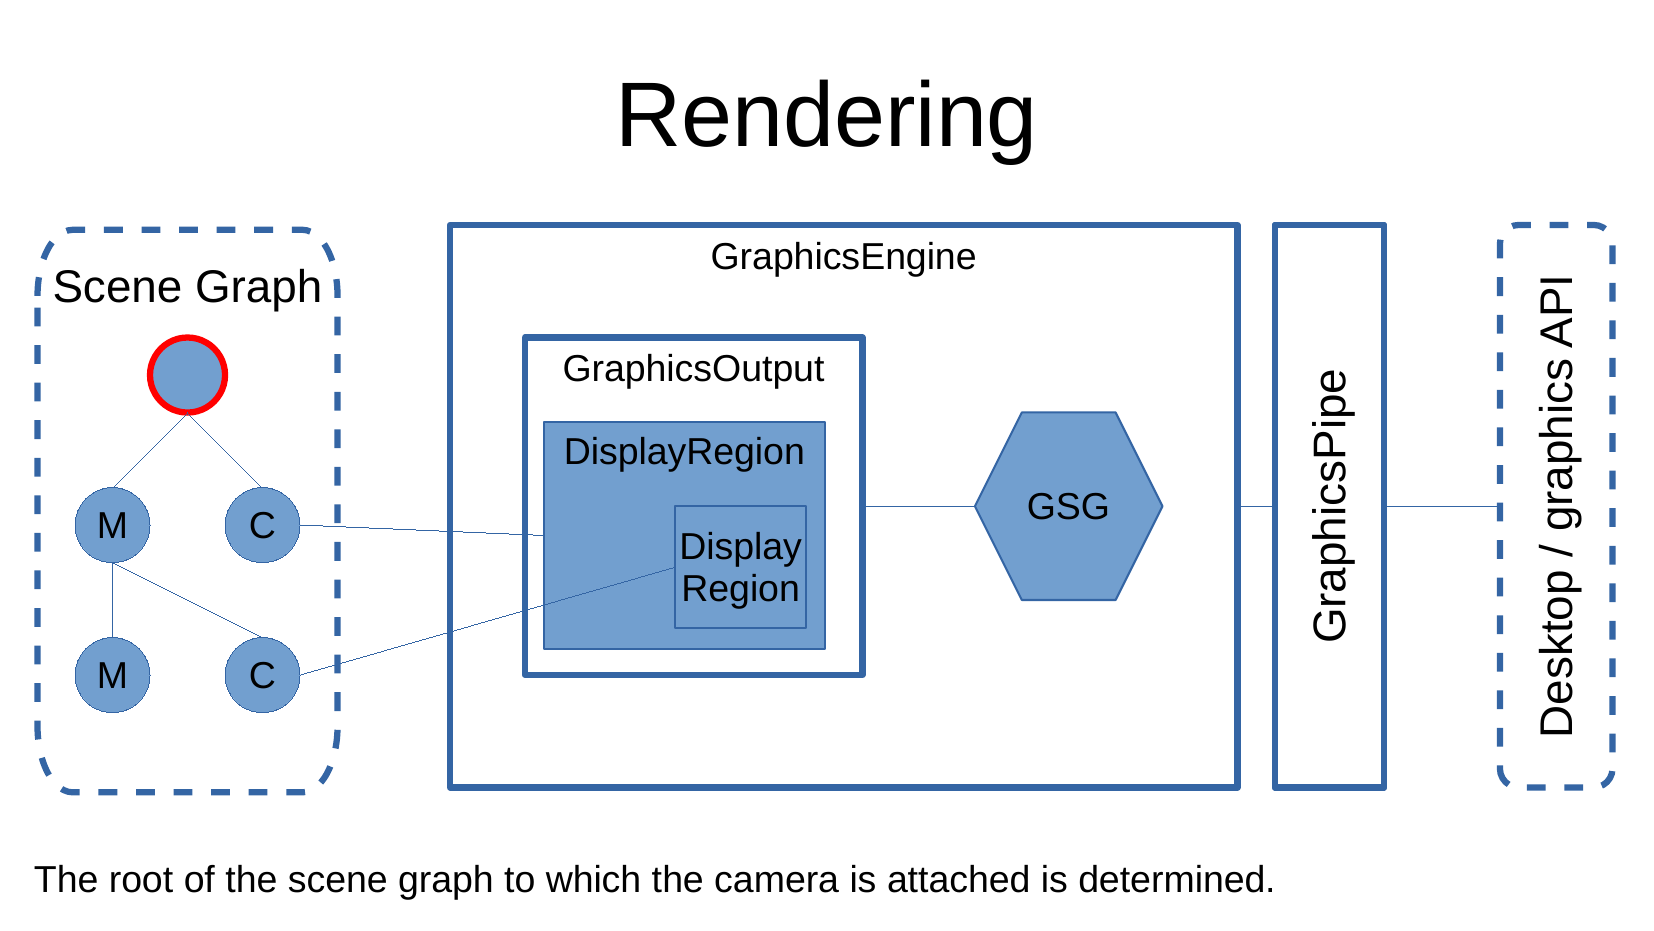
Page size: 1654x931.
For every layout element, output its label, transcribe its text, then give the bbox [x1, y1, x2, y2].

text_box GraphicsPipe [1275, 225, 1384, 787]
title Rendering [82, 37, 1571, 193]
text_box C [225, 487, 301, 563]
text_box GraphicsOutput [524, 337, 863, 675]
text_box M [75, 637, 151, 713]
text_box GSG [975, 412, 1163, 601]
text_box C [225, 637, 301, 713]
text_box [150, 337, 226, 413]
text_box DisplayRegion [543, 421, 826, 650]
text_box Scene Graph [37, 229, 338, 787]
text_box Display Region [675, 506, 807, 629]
text_box GraphicsEngine [449, 224, 1238, 787]
text_box M [75, 487, 151, 563]
text_box The root of the scene graph to which the camera is attached is determined. [33, 787, 1618, 901]
text_box Desktop / graphics API [1499, 224, 1613, 787]
